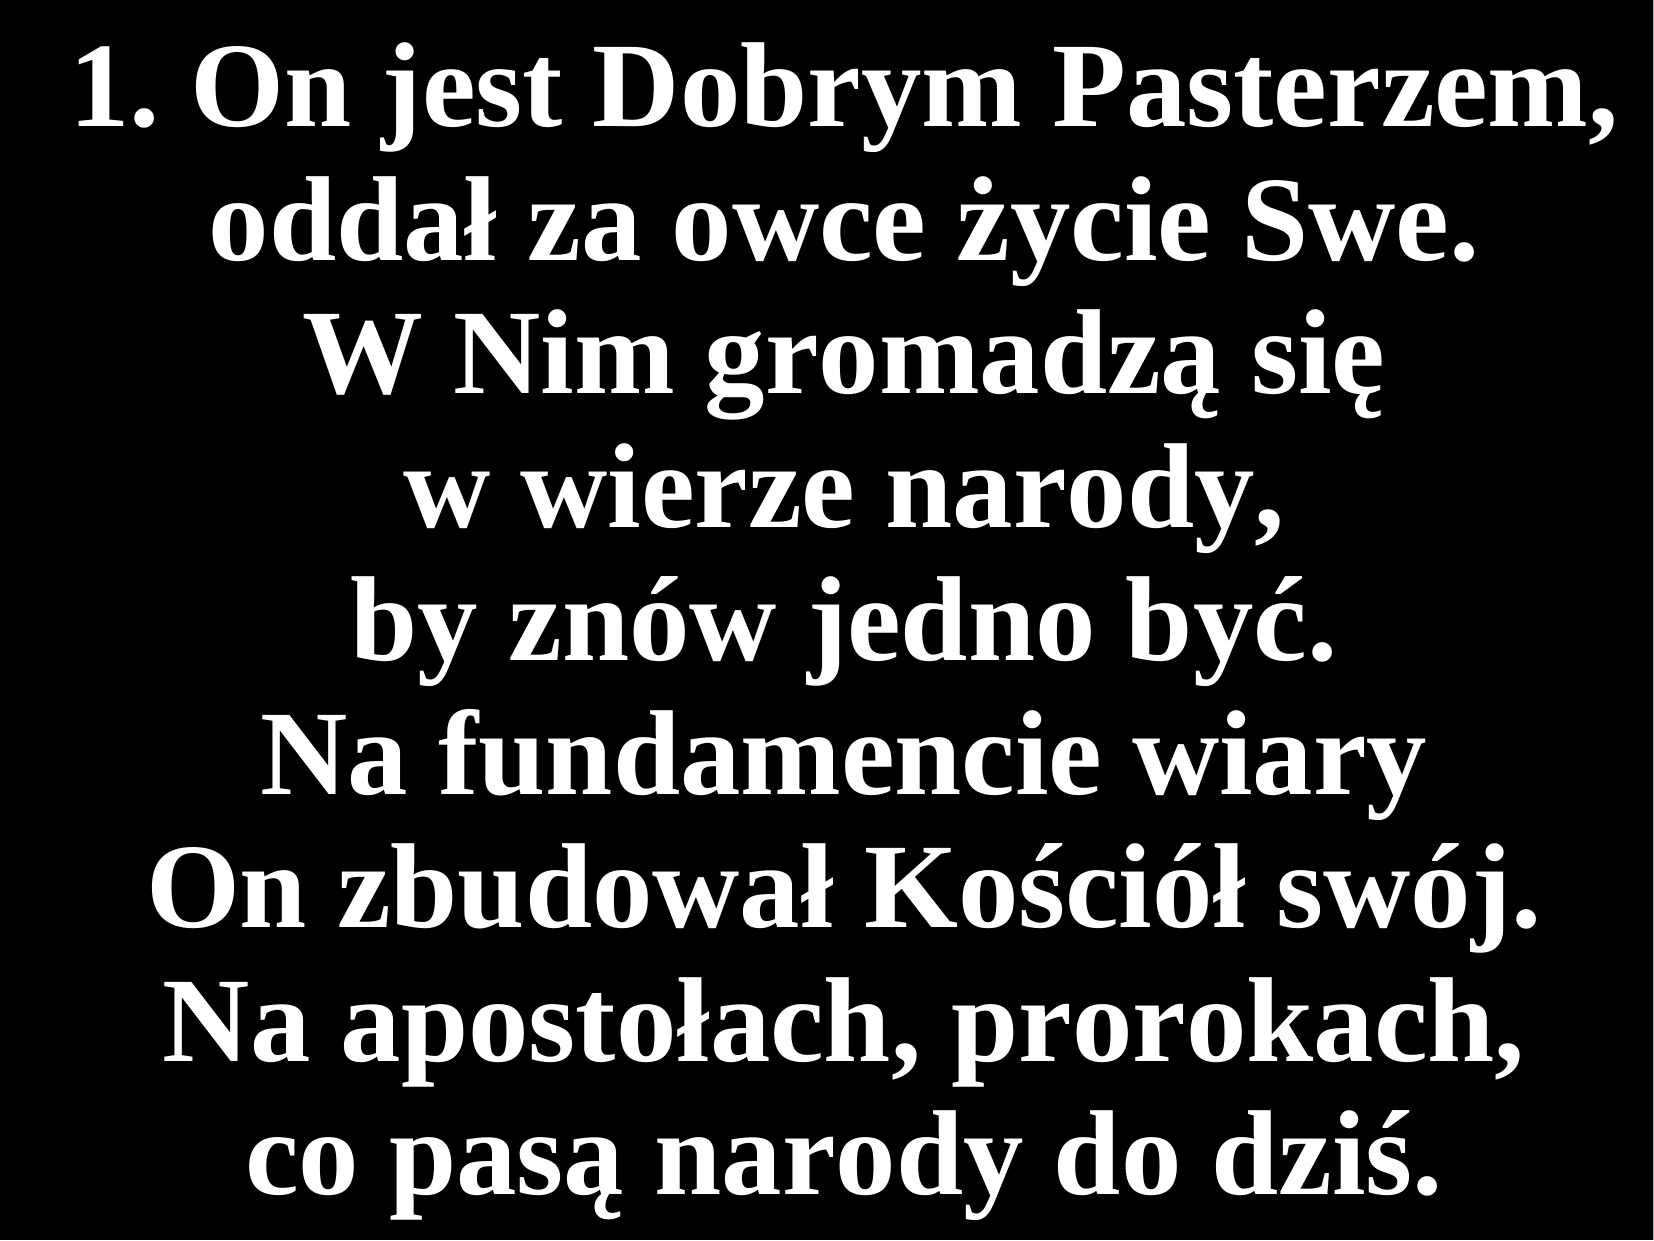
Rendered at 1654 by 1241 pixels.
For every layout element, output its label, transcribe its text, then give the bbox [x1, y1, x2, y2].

subtitle 1. On jest Dobrym Pasterzem, oddał za owce życie Swe. W Nim gromadzą się w wierze narody, by znów jedno być. Na fundamencie wiary On zbudował Kościół swój. Na apostołach, prorokach, co pasą narody do dziś. [0, 0, 1654, 1241]
